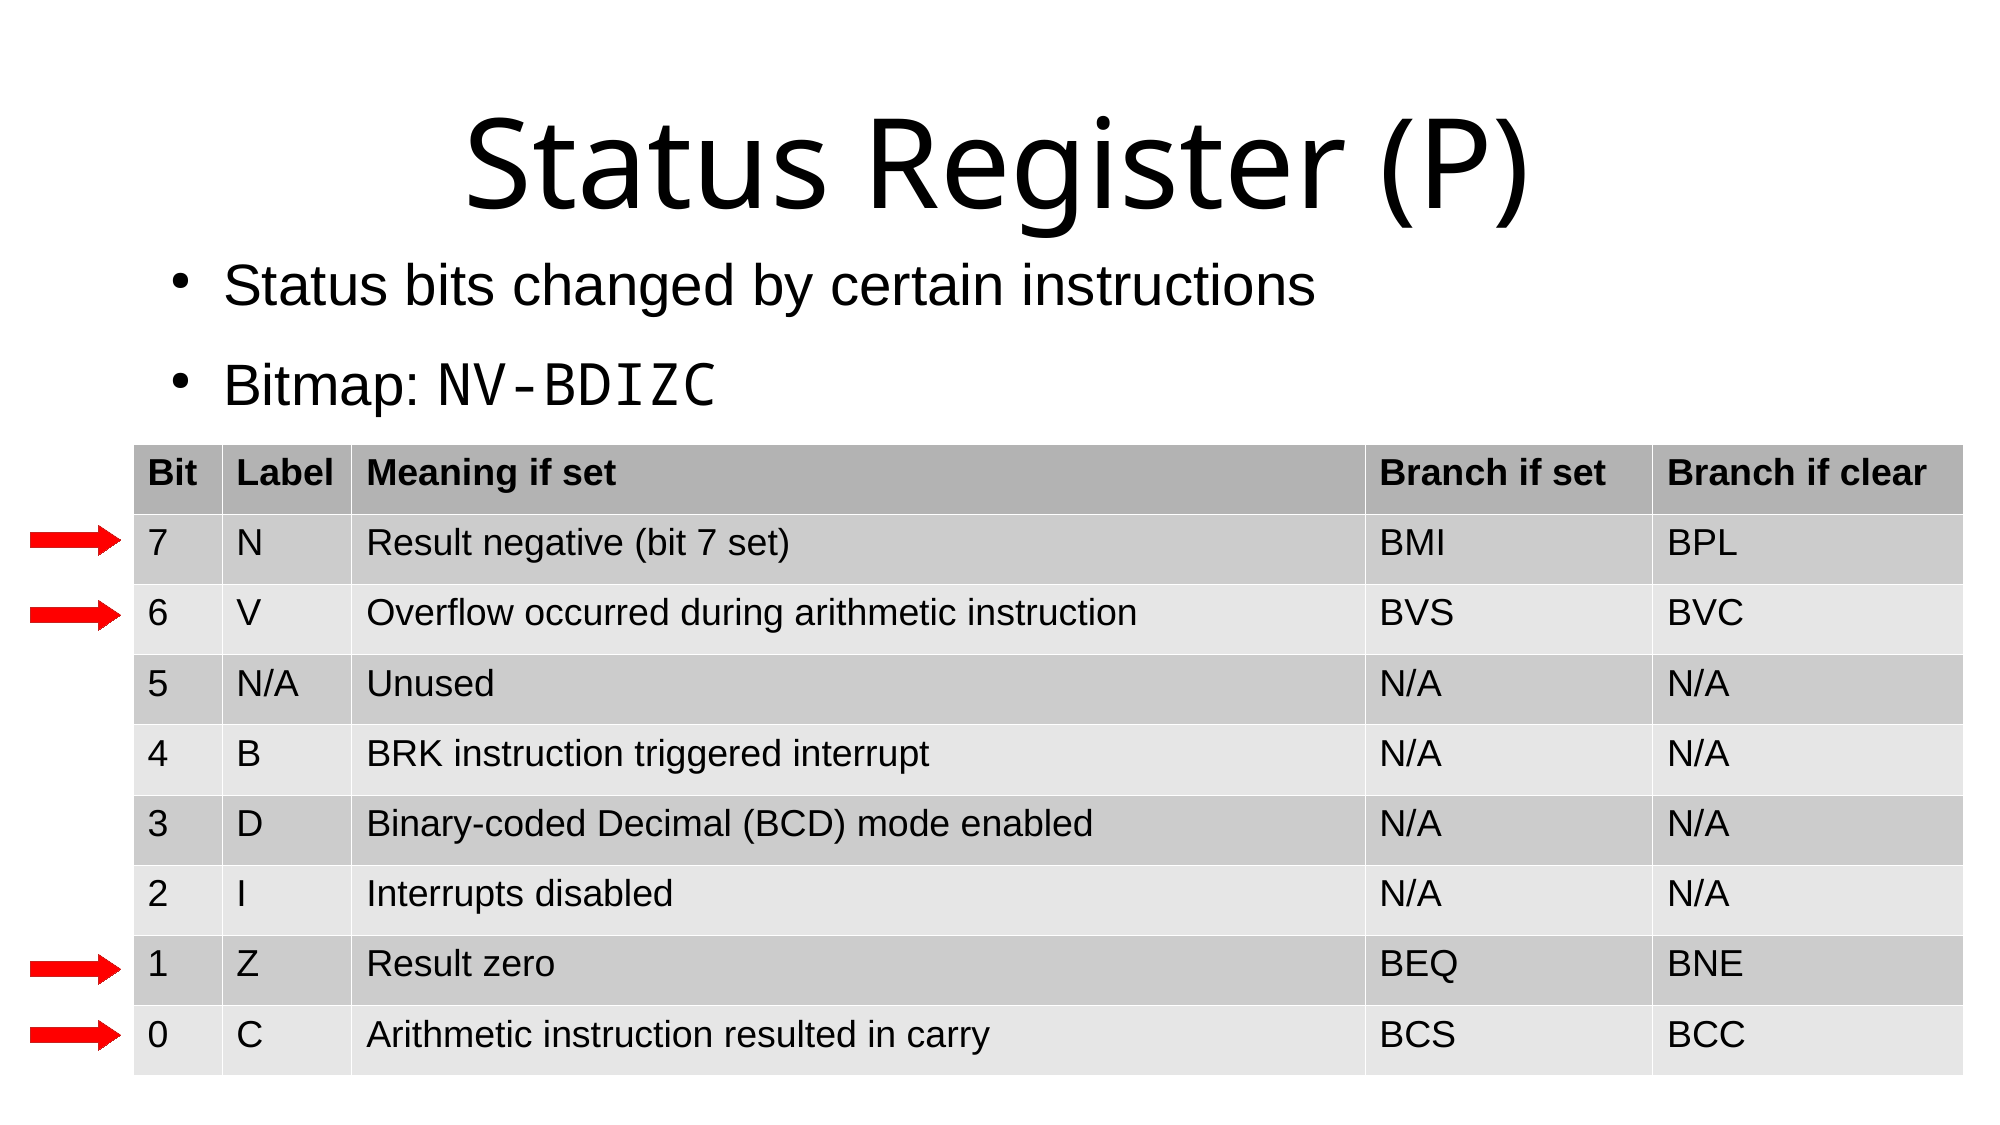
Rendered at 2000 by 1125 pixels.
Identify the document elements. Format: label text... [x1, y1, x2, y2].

table_cell 5 [134, 655, 222, 724]
table_cell 4 [134, 725, 222, 795]
table_cell N/A [1366, 725, 1652, 795]
list Status bits changed by certain instructions Bitmap: NV-BDIZC [137, 278, 1862, 444]
table_cell Z [223, 936, 351, 1005]
table_cell N/A [1366, 796, 1652, 865]
table_cell N/A [1653, 655, 1963, 724]
table_cell Interrupts disabled [352, 866, 1365, 935]
table_cell BVC [1653, 585, 1963, 654]
table_cell C [223, 1006, 351, 1075]
table_cell 2 [134, 866, 222, 935]
table_cell 3 [134, 796, 222, 865]
table_cell BRK instruction triggered interrupt [352, 725, 1365, 795]
table_cell BMI [1366, 515, 1652, 584]
text_box [30, 954, 121, 985]
table_cell 1 [134, 936, 222, 1005]
table_cell B [223, 725, 351, 795]
table_cell Arithmetic instruction resulted in carry [352, 1006, 1365, 1075]
table_header Branch if set [1366, 445, 1652, 514]
table_cell BPL [1653, 515, 1963, 584]
table_cell I [223, 866, 351, 935]
table_cell D [223, 796, 351, 865]
table_cell Result negative (bit 7 set) [352, 515, 1365, 584]
table_header Label [223, 445, 351, 514]
table_header Bit [134, 445, 222, 514]
text_box [30, 600, 121, 631]
table_cell N/A [1366, 655, 1652, 724]
table_header Meaning if set [352, 445, 1365, 514]
table_cell 6 [134, 585, 222, 654]
table_cell BCS [1366, 1006, 1652, 1075]
table_cell Unused [352, 655, 1365, 724]
table_cell Result zero [352, 936, 1365, 1005]
table_cell Overflow occurred during arithmetic instruction [352, 585, 1365, 654]
table_cell Binary-coded Decimal (BCD) mode enabled [352, 796, 1365, 865]
text_box [30, 1020, 121, 1051]
table_cell N [223, 515, 351, 584]
table_cell BNE [1653, 936, 1963, 1005]
table_cell BVS [1366, 585, 1652, 654]
table_cell 0 [134, 1006, 222, 1075]
table_cell 7 [134, 515, 222, 584]
table_cell N/A [223, 655, 351, 724]
table_cell BCC [1653, 1006, 1963, 1075]
table_cell N/A [1653, 796, 1963, 865]
text_box [30, 525, 121, 556]
table_cell V [223, 585, 351, 654]
table_cell N/A [1653, 866, 1963, 935]
title Status Register (P) [30, 59, 1966, 278]
table_header Branch if clear [1653, 445, 1963, 514]
table_cell N/A [1366, 866, 1652, 935]
table_cell BEQ [1366, 936, 1652, 1005]
table_cell N/A [1653, 725, 1963, 795]
